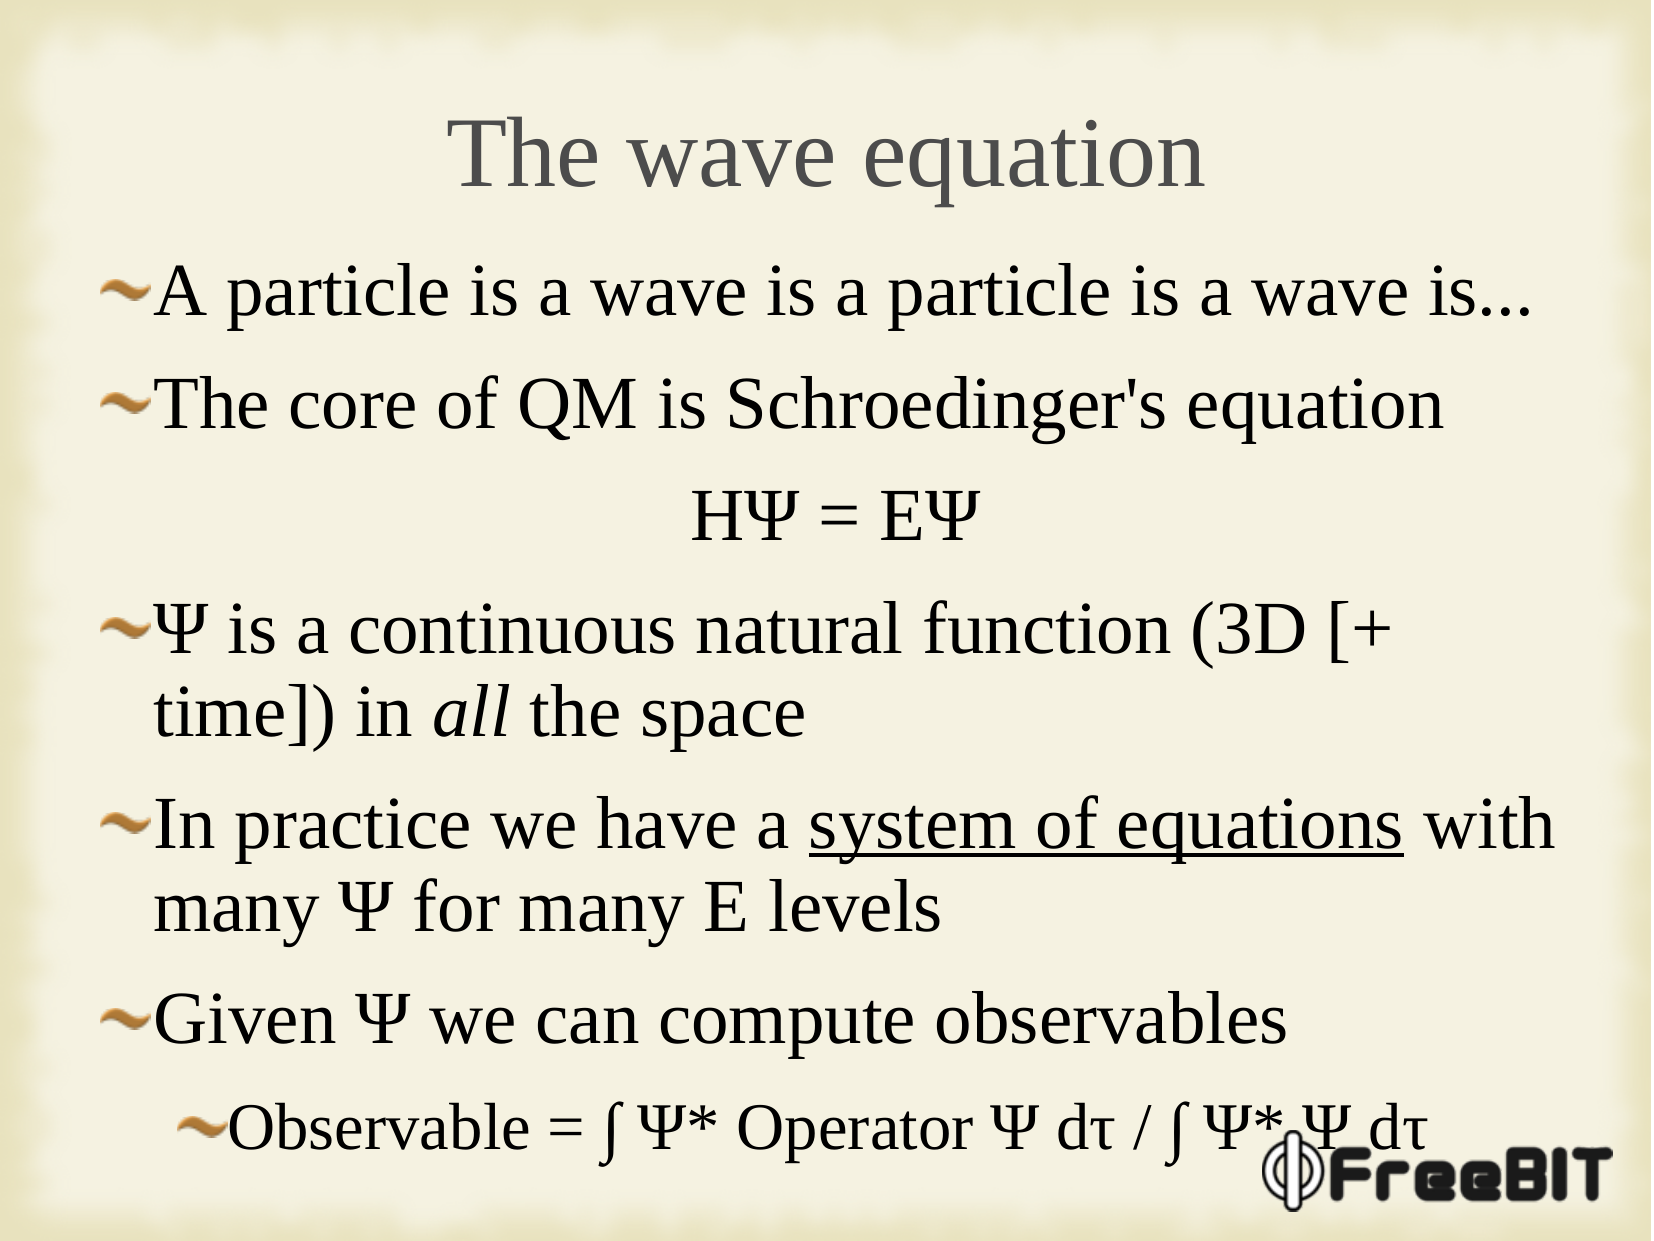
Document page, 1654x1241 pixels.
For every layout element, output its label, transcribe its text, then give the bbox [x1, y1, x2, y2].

picture [0, 0, 1651, 1241]
list A particle is a wave is a particle is a wave is... The core of QM is Schroedinger's equation HΨ = EΨ Ψ is a continuous natural function (3D [+ time]) in all the space In practice we have a system of equations with many Ψ for many E levels Given Ψ we can compute observables Observable = ∫ Ψ* Operator Ψ dτ / ∫ Ψ* Ψ dτ [82, 248, 1571, 1164]
title The wave equation [82, 49, 1571, 248]
